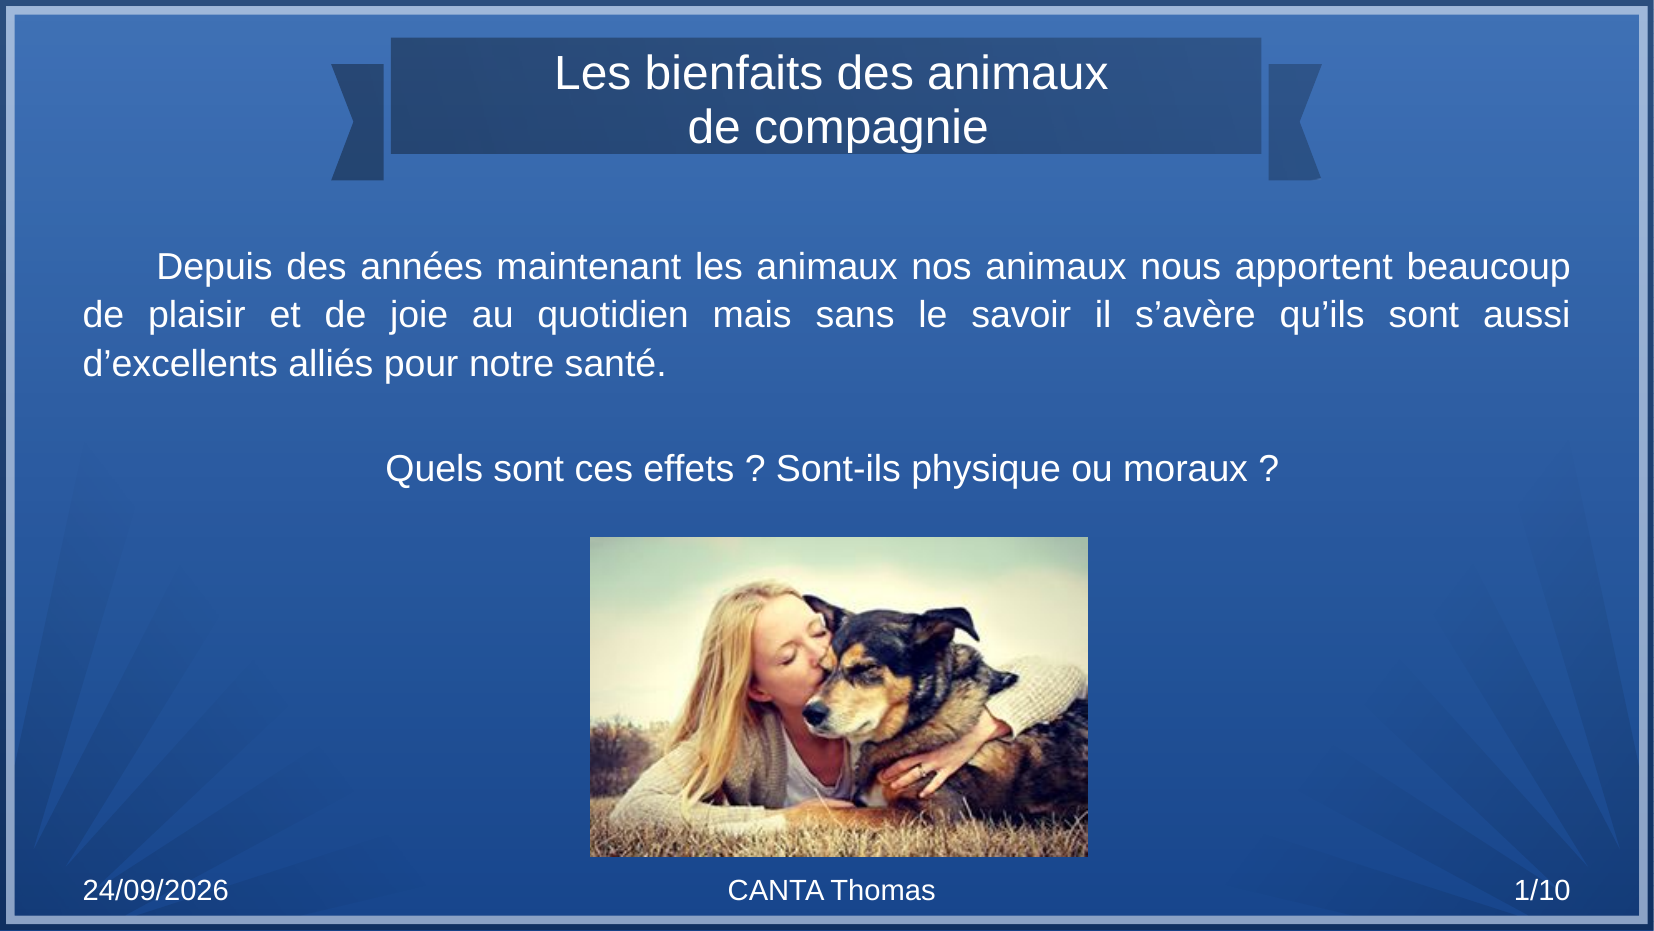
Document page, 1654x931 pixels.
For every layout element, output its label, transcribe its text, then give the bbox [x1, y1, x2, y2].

picture [590, 537, 1088, 857]
subtitle Depuis des années maintenant les animaux nos animaux nous apportent beaucoup de plaisir et de joie au quotidien mais sans le savoir il s’avère qu’ils sont aussi d’excellents alliés pour notre santé. [82, 239, 1571, 863]
title Les bienfaits des animaux de compagnie [212, 35, 1465, 165]
text_box Quels sont ces effets ? Sont-ils physique ou moraux ? [129, 440, 1536, 498]
